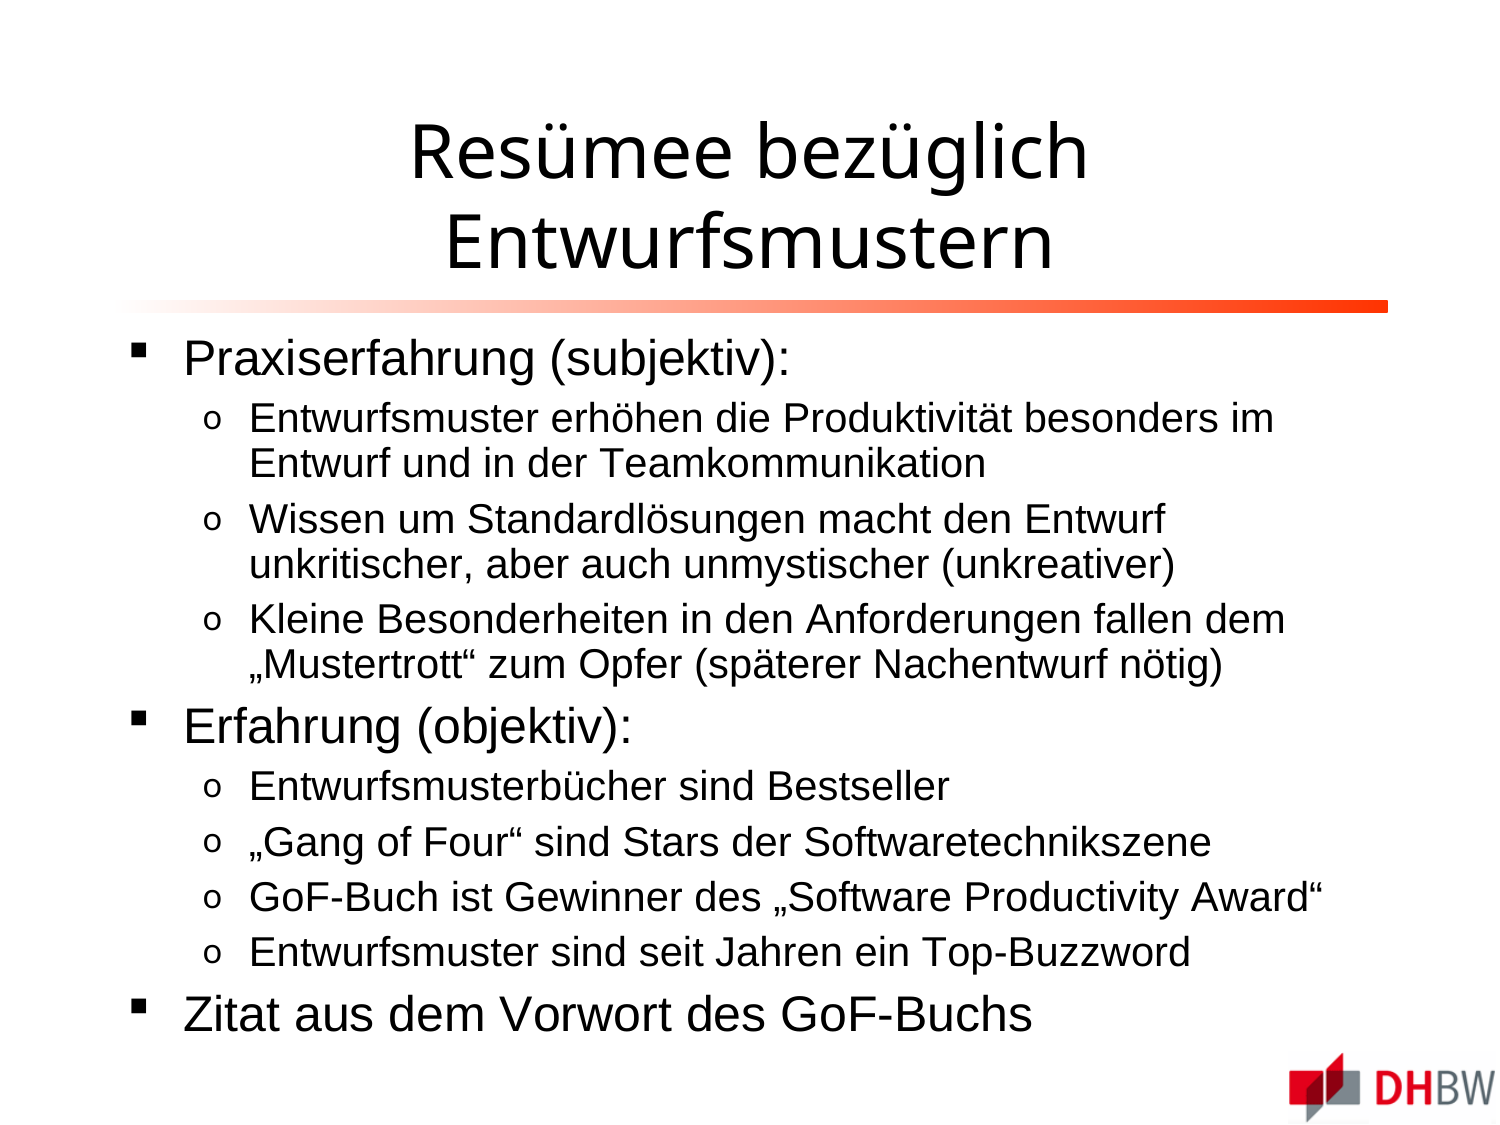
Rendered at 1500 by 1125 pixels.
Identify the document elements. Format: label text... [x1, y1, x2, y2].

list Praxiserfahrung (subjektiv): Entwurfsmuster erhöhen die Produktivität besonders im Entwurf und in der Teamkommunikation Wissen um Standardlösungen macht den Entwurf unkritischer, aber auch unmystischer (unkreativer) Kleine Besonderheiten in den Anforderungen fallen dem „Mustertrott“ zum Opfer (späterer Nachentwurf nötig) Erfahrung (objektiv): Entwurfsmusterbücher sind Bestseller „Gang of Four“ sind Stars der Softwaretechnikszene GoF-Buch ist Gewinner des „Software Productivity Award“ Entwurfsmuster sind seit Jahren ein Top-Buzzword Zitat aus dem Vorwort des GoF-Buchs [112, 324, 1388, 1051]
title Resümee bezüglich Entwurfsmustern [112, 96, 1388, 292]
picture [1288, 1051, 1496, 1124]
